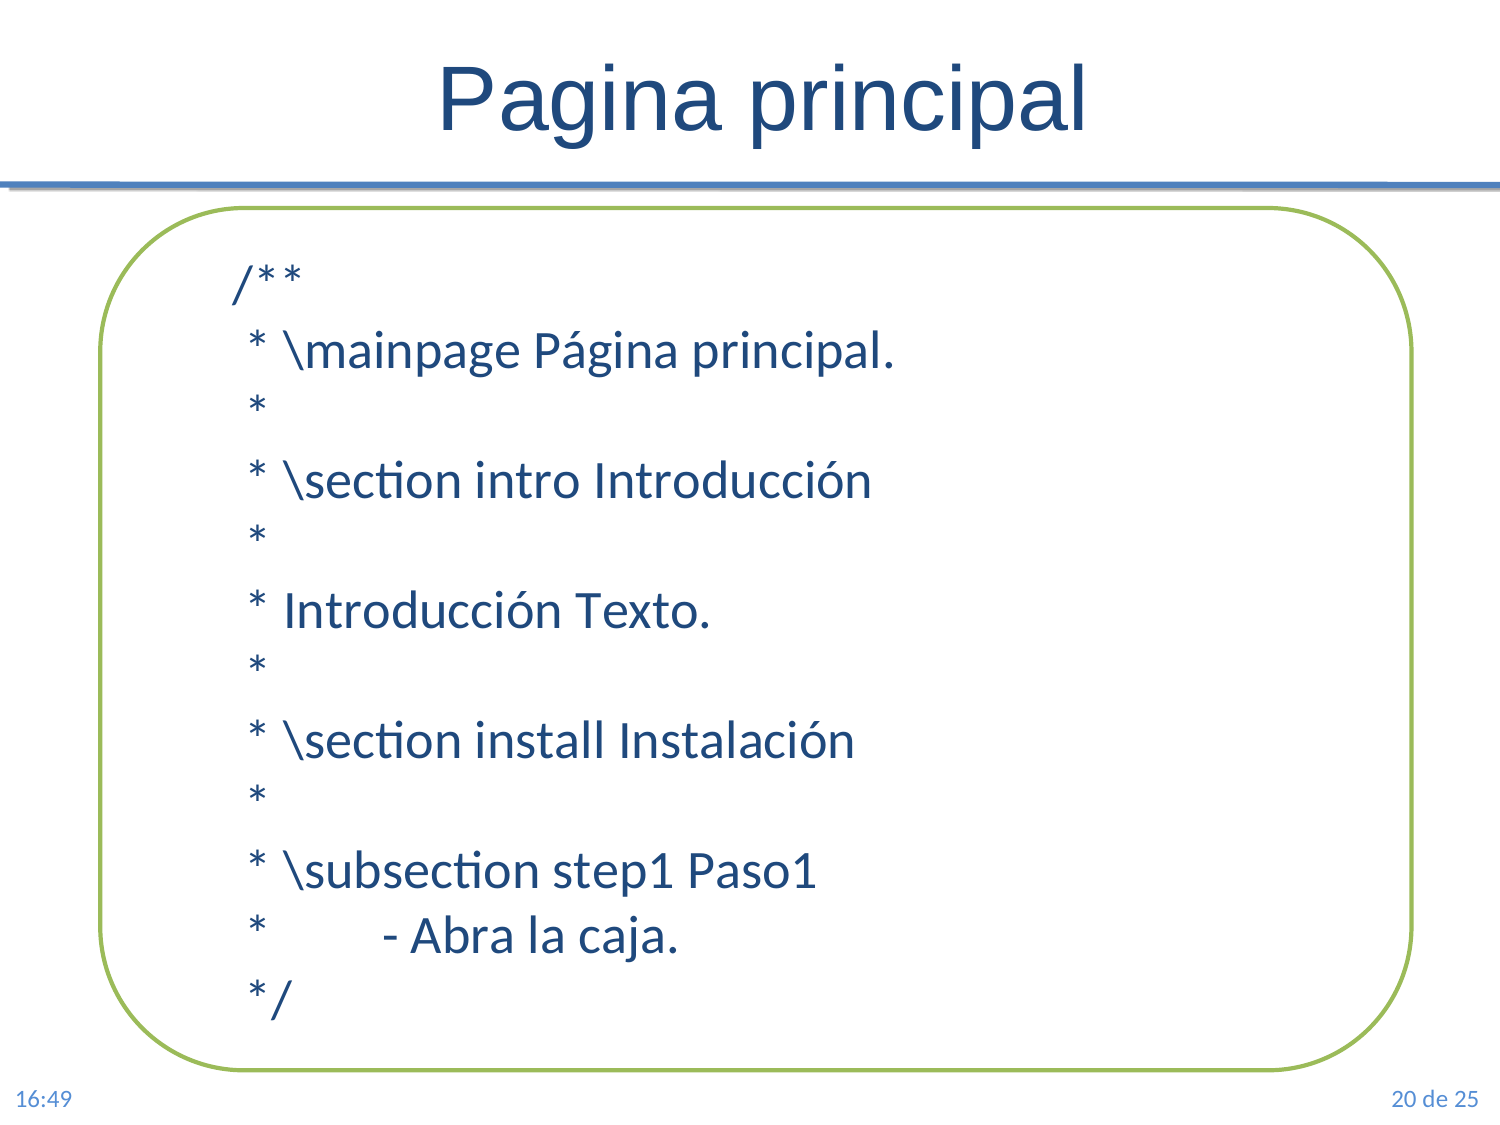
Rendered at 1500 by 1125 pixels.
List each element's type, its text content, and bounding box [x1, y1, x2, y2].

text_box <number> de 25 [1352, 1070, 1500, 1125]
text_box 16:49 [0, 1070, 124, 1125]
text_box /** * \mainpage Página principal. * * \section intro Introducción * * Introducción Texto. * * \section install Instalación * * \subsection step1 Paso1 * - Abra la caja. */ [100, 207, 1412, 1071]
text_box Pagina principal [88, 0, 1439, 181]
